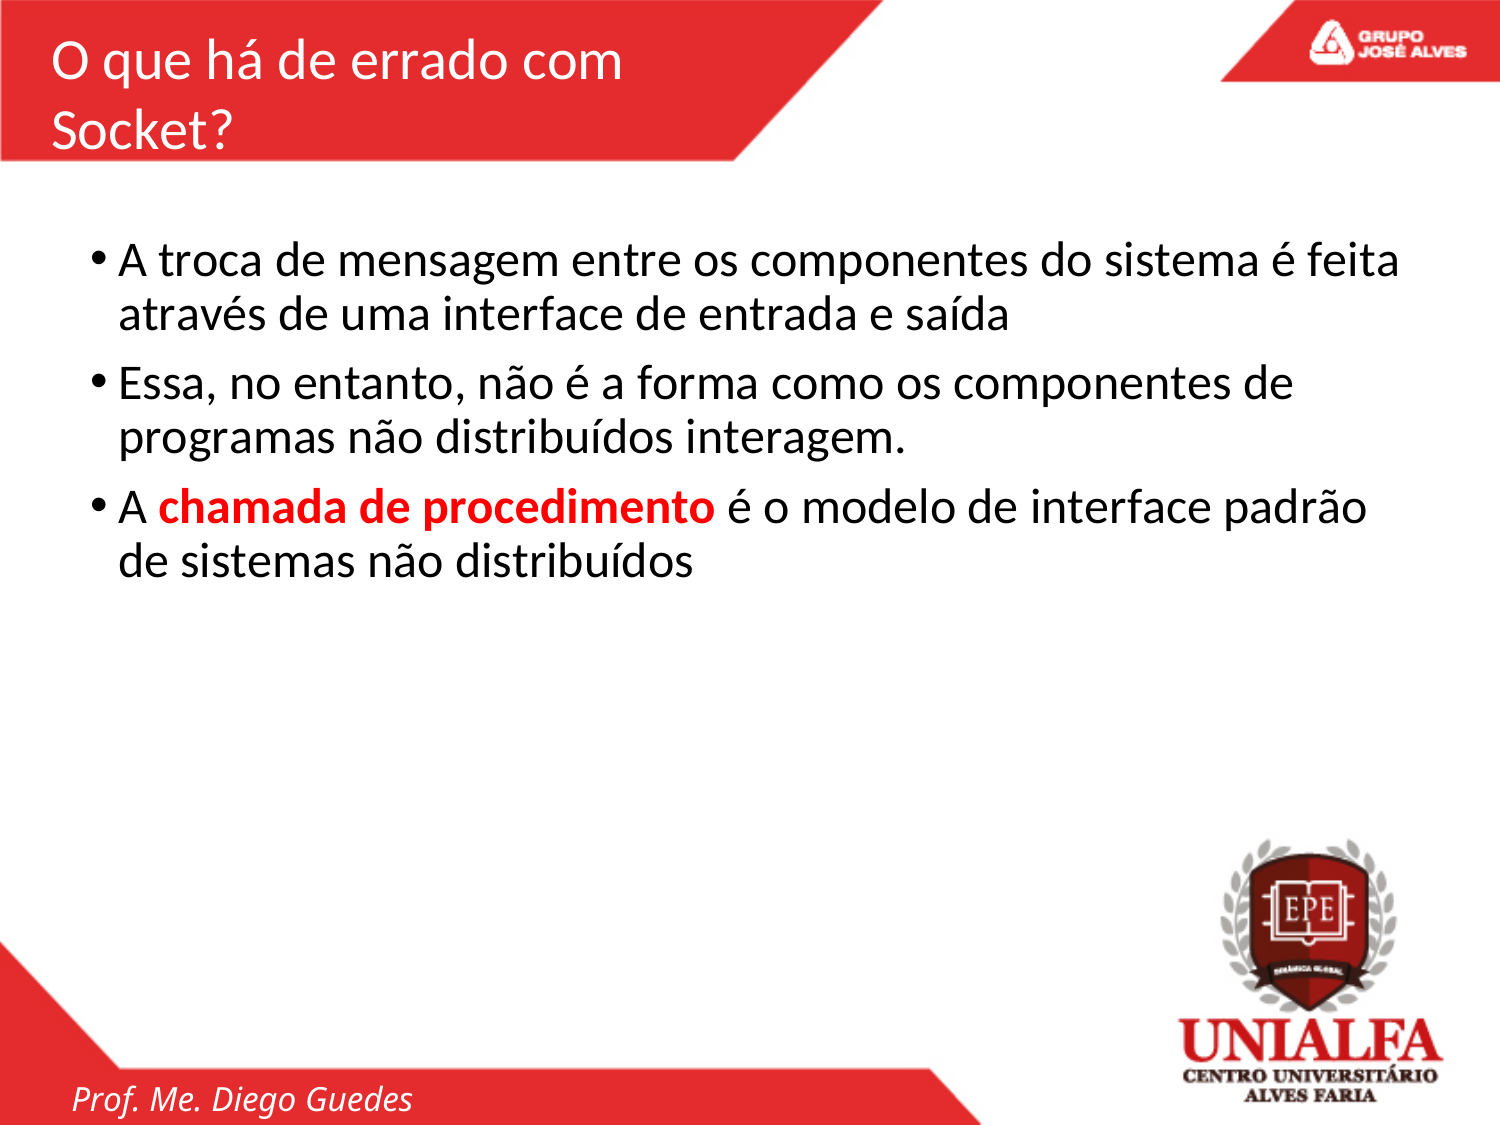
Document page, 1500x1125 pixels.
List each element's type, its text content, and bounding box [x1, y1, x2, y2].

text_box Prof. Me. Diego Guedes [56, 1070, 711, 1125]
picture [0, 0, 1500, 1125]
list A troca de mensagem entre os componentes do sistema é feita através de uma interface de entrada e saída Essa, no entanto, não é a forma como os componentes de programas não distribuídos interagem. A chamada de procedimento é o modelo de interface padrão de sistemas não distribuídos [75, 225, 1426, 933]
text_box O que há de errado com Socket? [36, 13, 765, 169]
